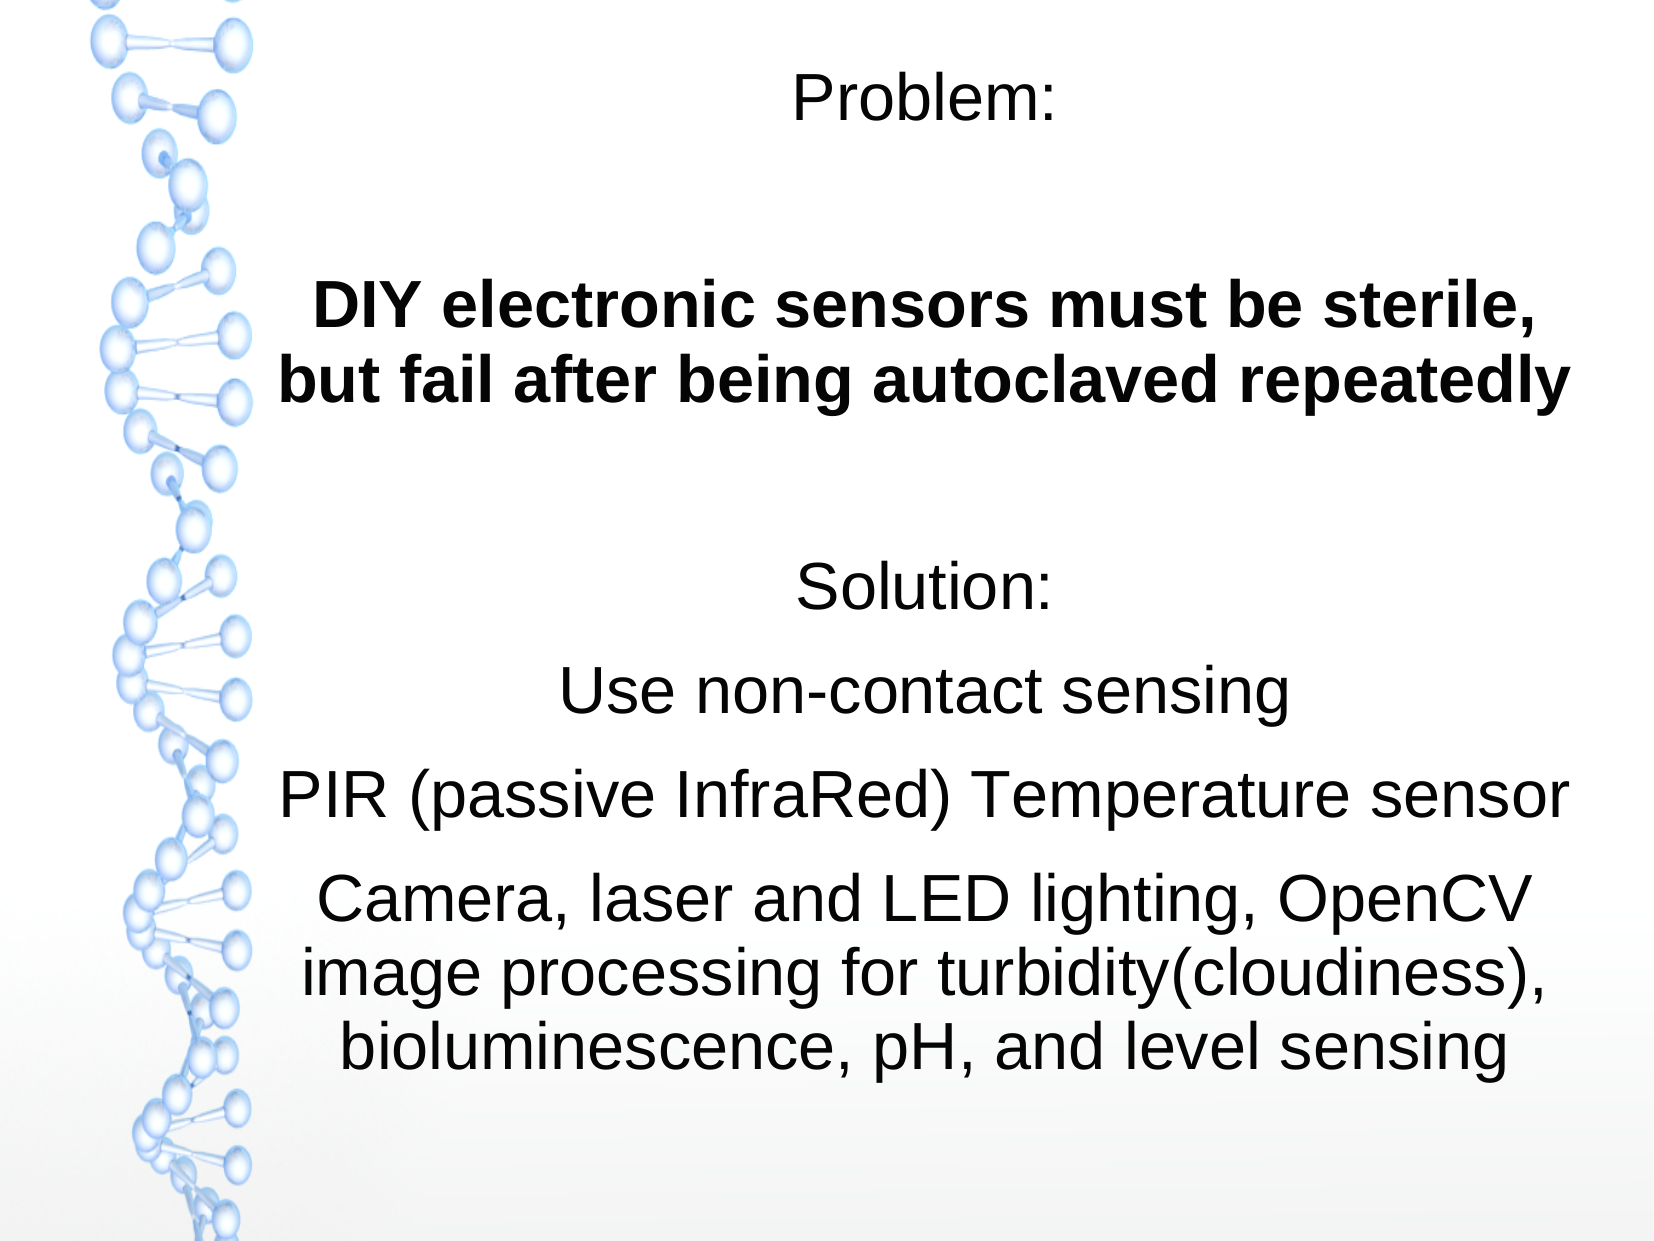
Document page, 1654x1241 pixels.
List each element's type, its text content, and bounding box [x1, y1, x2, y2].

text_box Problem: DIY electronic sensors must be sterile, but fail after being autoclaved repeatedly Solution: Use non-contact sensing PIR (passive InfraRed) Temperature sensor Camera, laser and LED lighting, OpenCV image processing for turbidity(cloudiness), bioluminescence, pH, and level sensing [260, 26, 1590, 1120]
picture [0, 0, 1654, 1241]
